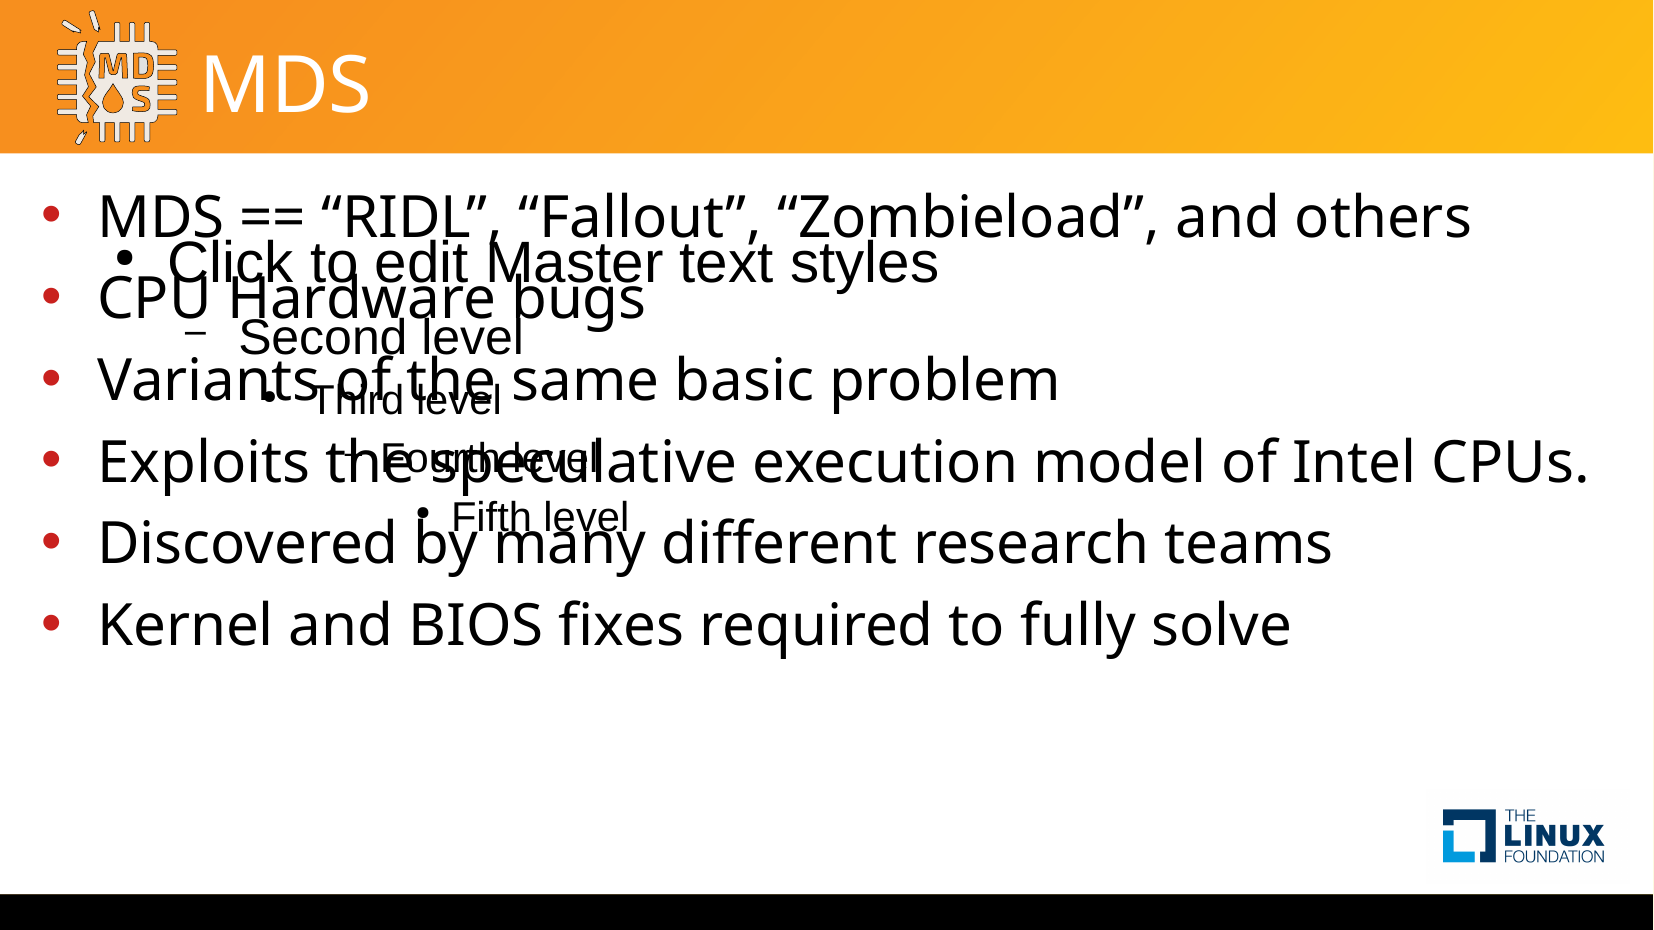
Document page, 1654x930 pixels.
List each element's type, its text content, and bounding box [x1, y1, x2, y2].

title MDS [203, 8, 1551, 154]
picture [1420, 786, 1630, 887]
list MDS == “RIDL”, “Fallout”, “Zombieload”, and others CPU Hardware bugs Variants of the same basic problem Exploits the speculative execution model of Intel CPUs. Discovered by many different research teams Kernel and BIOS fixes required to fully solve [25, 171, 1651, 786]
picture [0, 0, 1654, 930]
